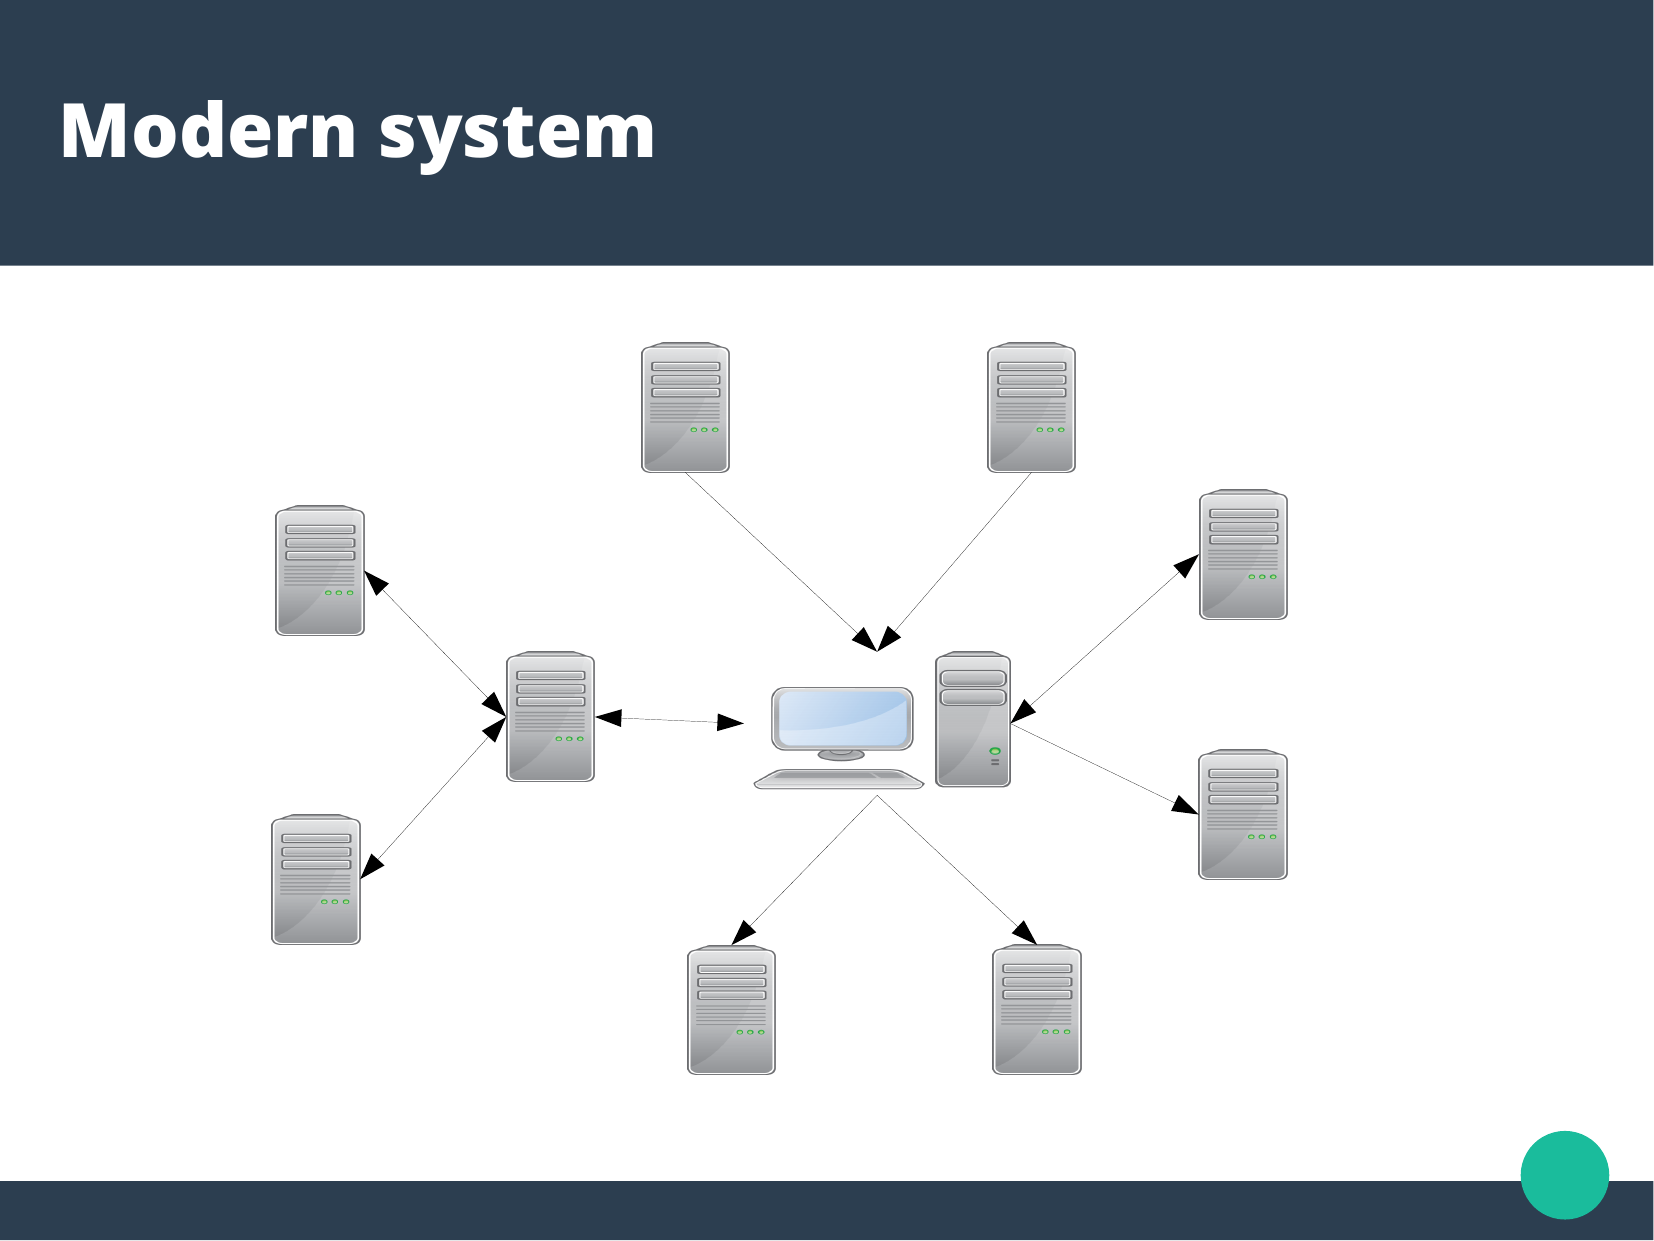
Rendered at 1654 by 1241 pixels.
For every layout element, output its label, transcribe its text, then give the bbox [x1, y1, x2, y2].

picture [1199, 489, 1288, 620]
picture [271, 814, 361, 945]
picture [275, 505, 365, 636]
picture [641, 342, 730, 473]
title Modern system [59, 49, 1595, 207]
picture [1198, 749, 1288, 880]
picture [687, 945, 776, 1075]
picture [987, 342, 1076, 473]
picture [992, 944, 1082, 1075]
picture [743, 651, 1011, 796]
picture [506, 651, 595, 782]
